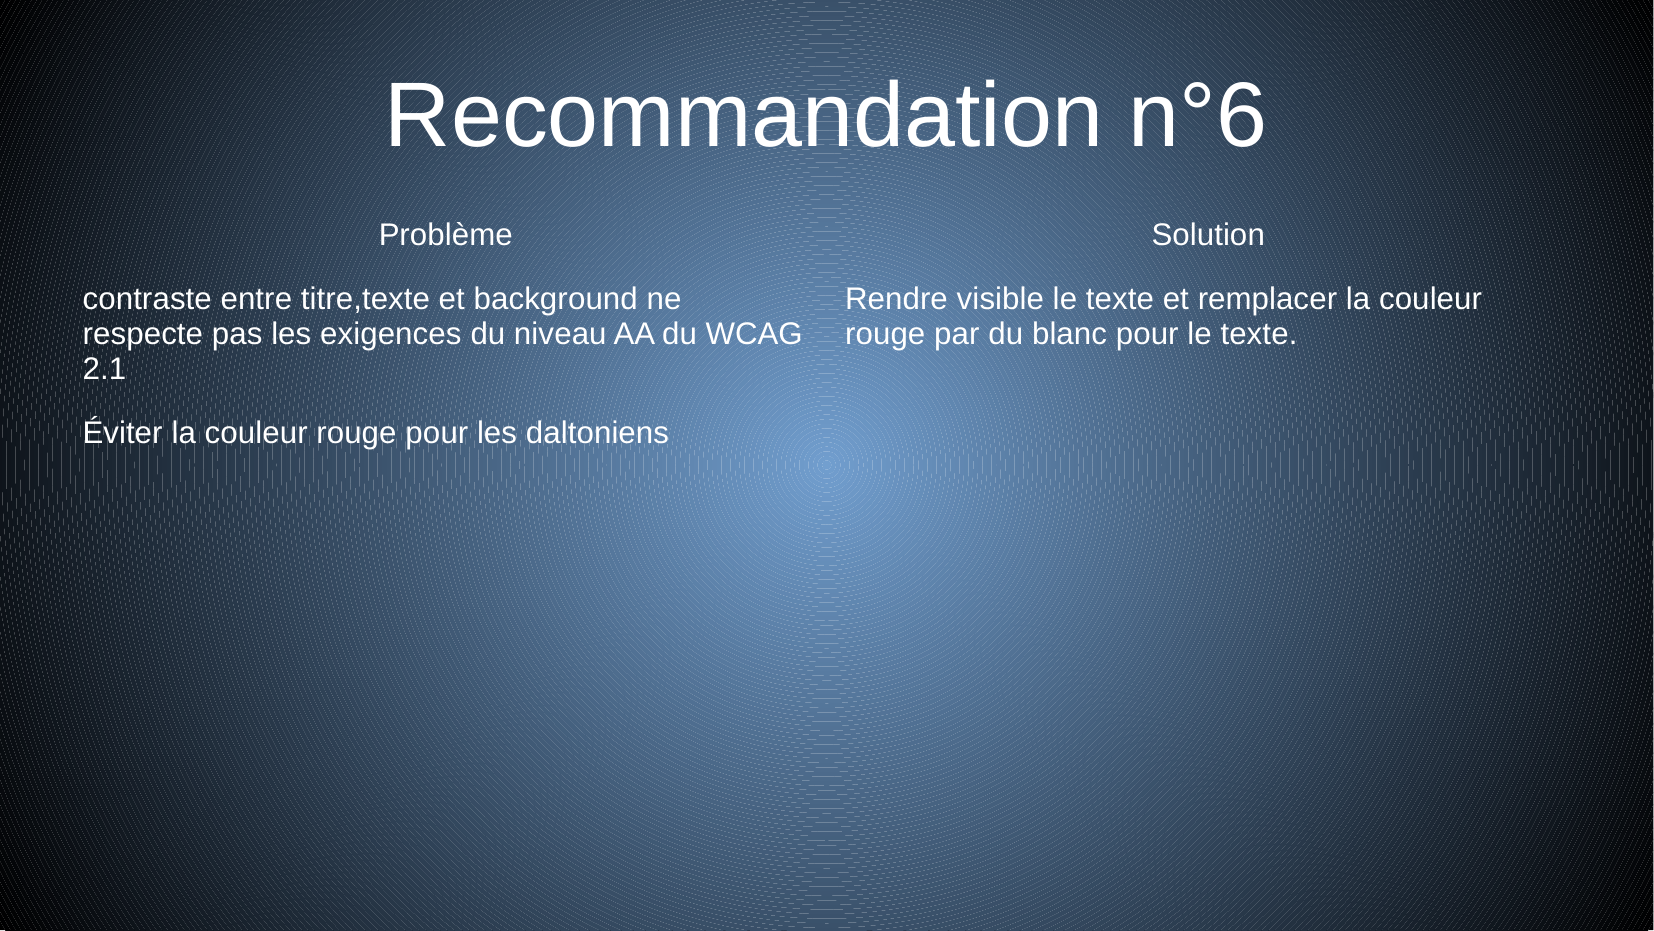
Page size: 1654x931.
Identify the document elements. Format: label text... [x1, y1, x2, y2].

list Problème contraste entre titre,texte et background ne respecte pas les exigences du niveau AA du WCAG 2.1 Éviter la couleur rouge pour les daltoniens [82, 217, 809, 758]
list Solution Rendre visible le texte et remplacer la couleur rouge par du blanc pour le texte. [845, 217, 1572, 758]
title Recommandation n°6 [82, 37, 1571, 193]
